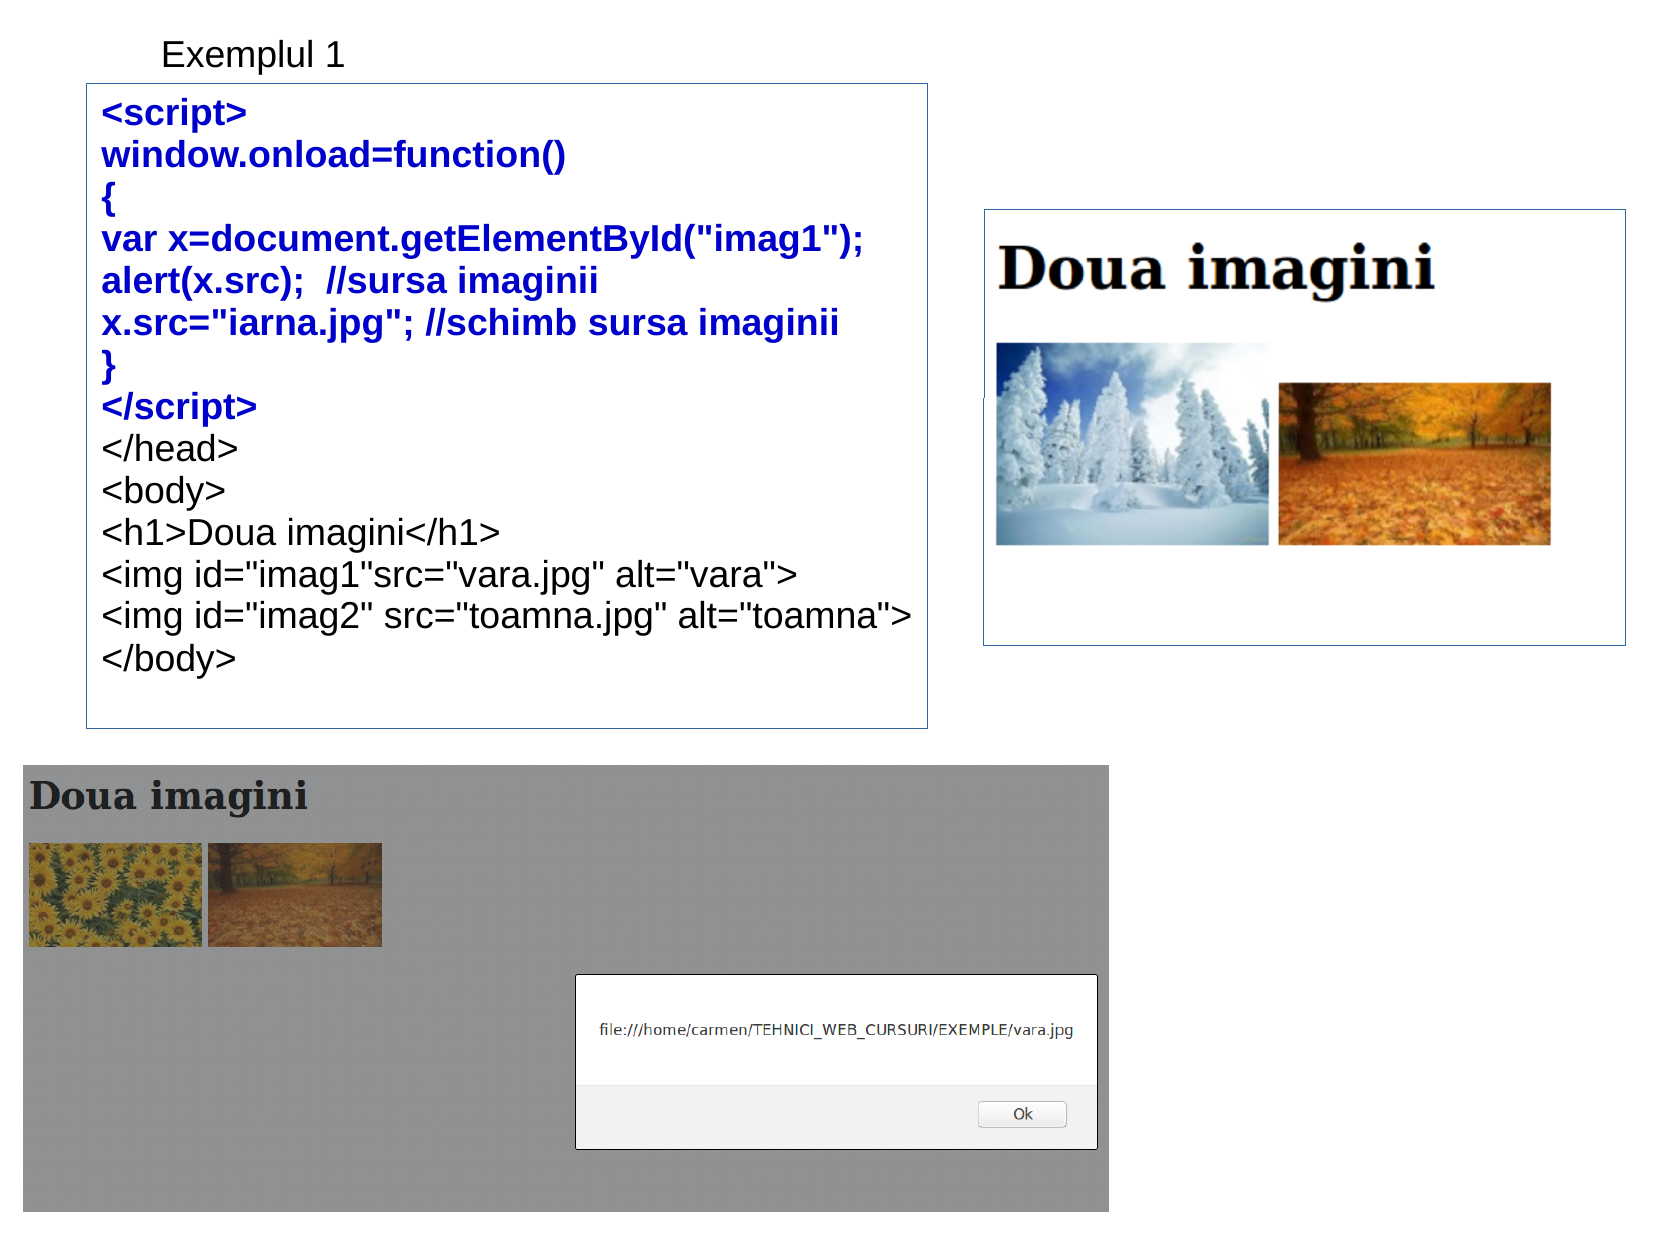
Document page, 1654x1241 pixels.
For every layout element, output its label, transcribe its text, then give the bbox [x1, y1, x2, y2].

text_box Exemplul 1 [146, 25, 361, 83]
picture [23, 765, 1109, 1212]
picture [983, 209, 1626, 646]
text_box <script> window.onload=function() { var x=document.getElementById("imag1"); alert(x.src); //sursa imaginii x.src="iarna.jpg"; //schimb sursa imaginii } </script> </head> <body> <h1>Doua imagini</h1> <img id="imag1"src="vara.jpg" alt="vara"> <img id="imag2" src="toamna.jpg" alt="toamna"> </body> [86, 83, 928, 729]
